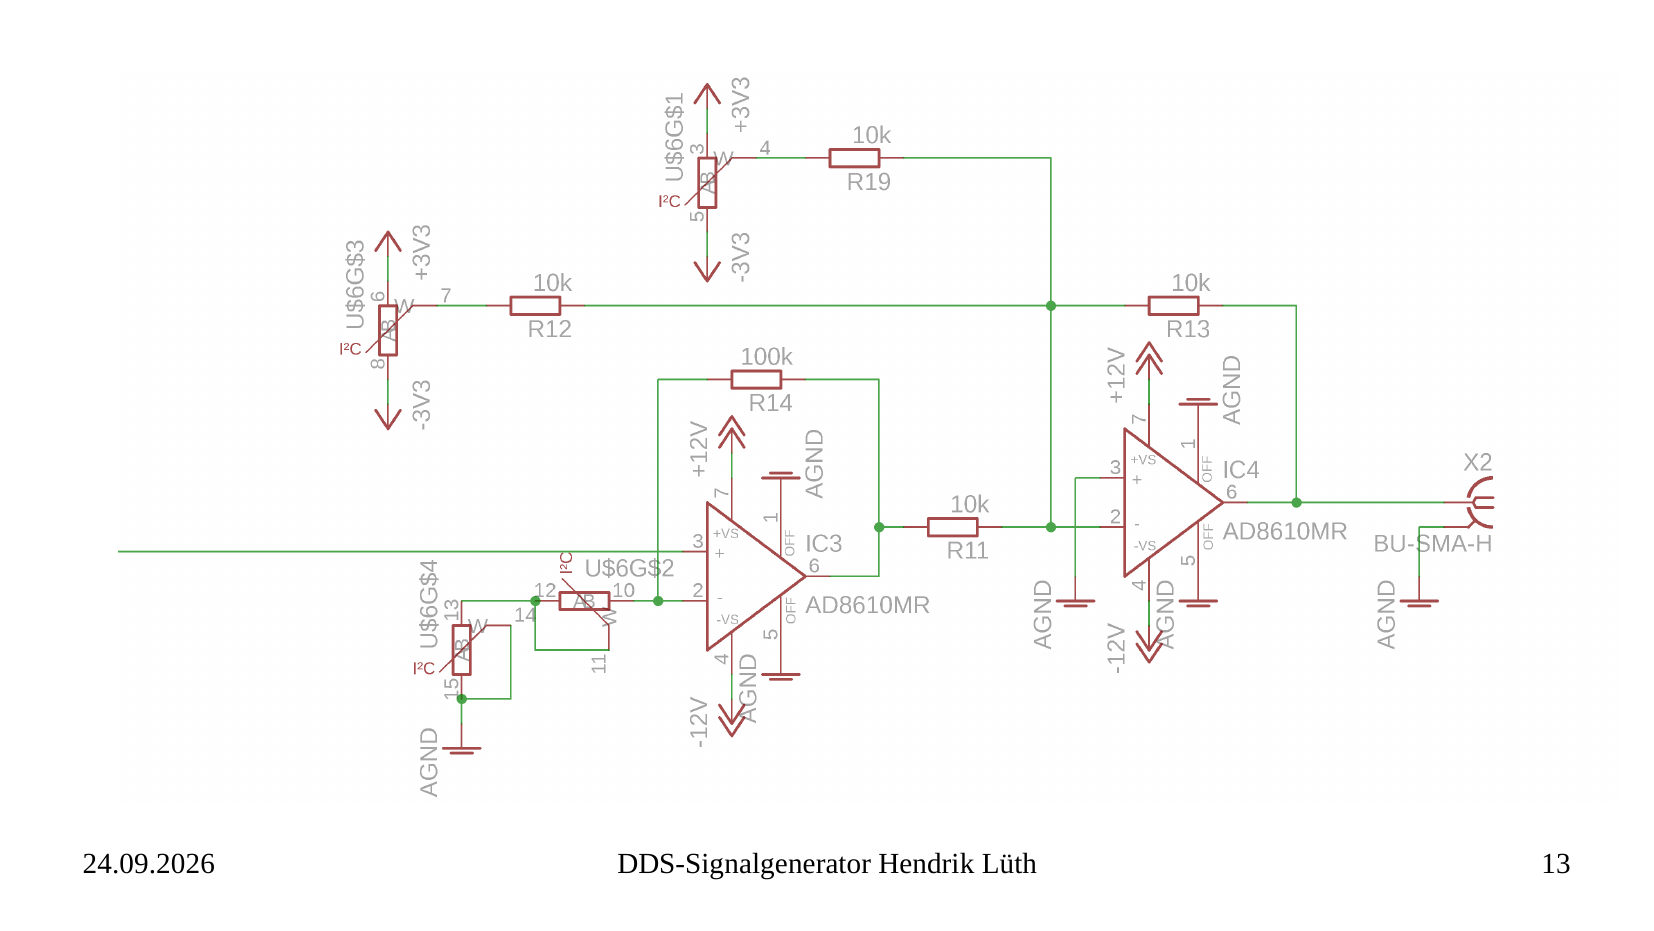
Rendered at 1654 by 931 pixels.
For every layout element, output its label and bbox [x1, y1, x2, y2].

picture [118, 70, 1619, 804]
